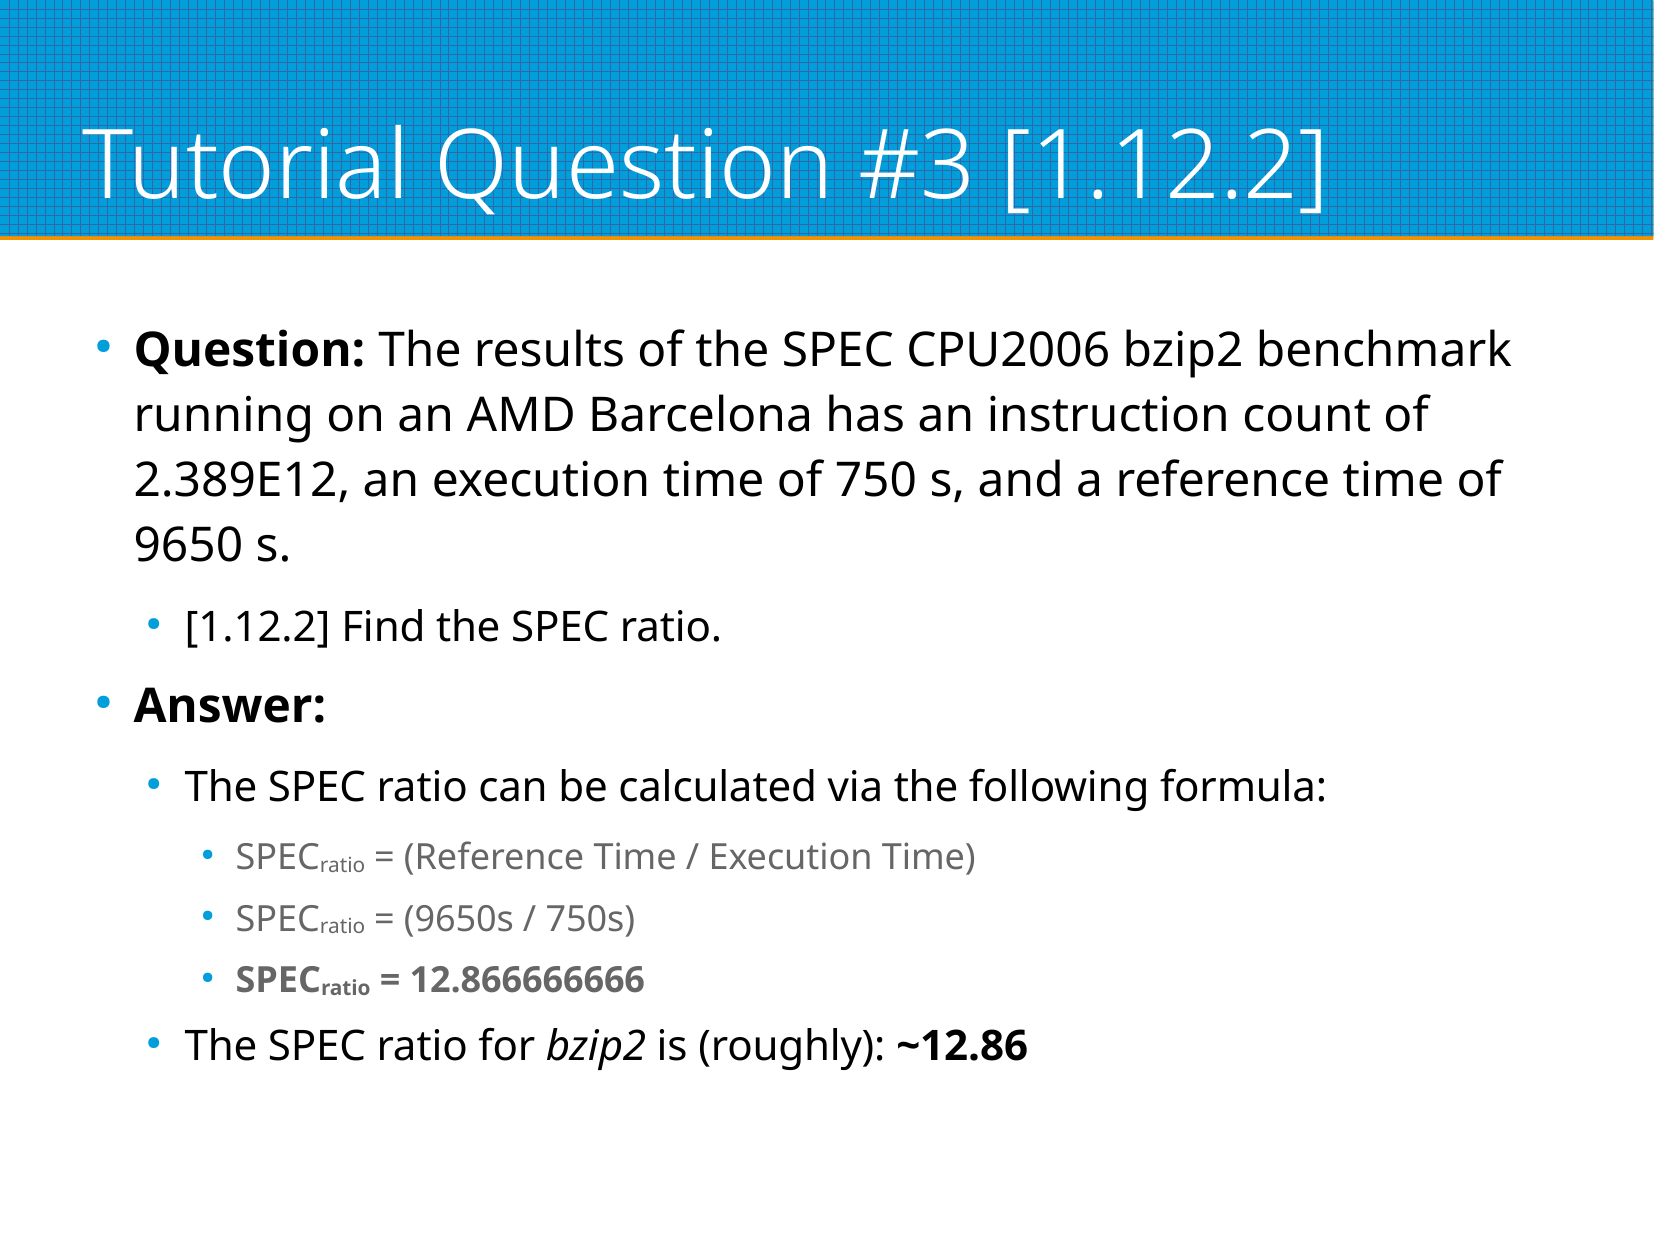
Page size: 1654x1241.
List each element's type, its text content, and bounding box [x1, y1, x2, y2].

title Tutorial Question #3 [1.12.2] [82, 19, 1571, 227]
list Question: The results of the SPEC CPU2006 bzip2 benchmark running on an AMD Barcelona has an instruction count of 2.389E12, an execution time of 750 s, and a reference time of 9650 s. [1.12.2] Find the SPEC ratio. Answer: The SPEC ratio can be calculated via the following formula: SPECratio = (Reference Time / Execution Time) SPECratio = (9650s / 750s) SPECratio = 12.866666666 The SPEC ratio for bzip2 is (roughly): ~12.86 [82, 314, 1563, 1081]
